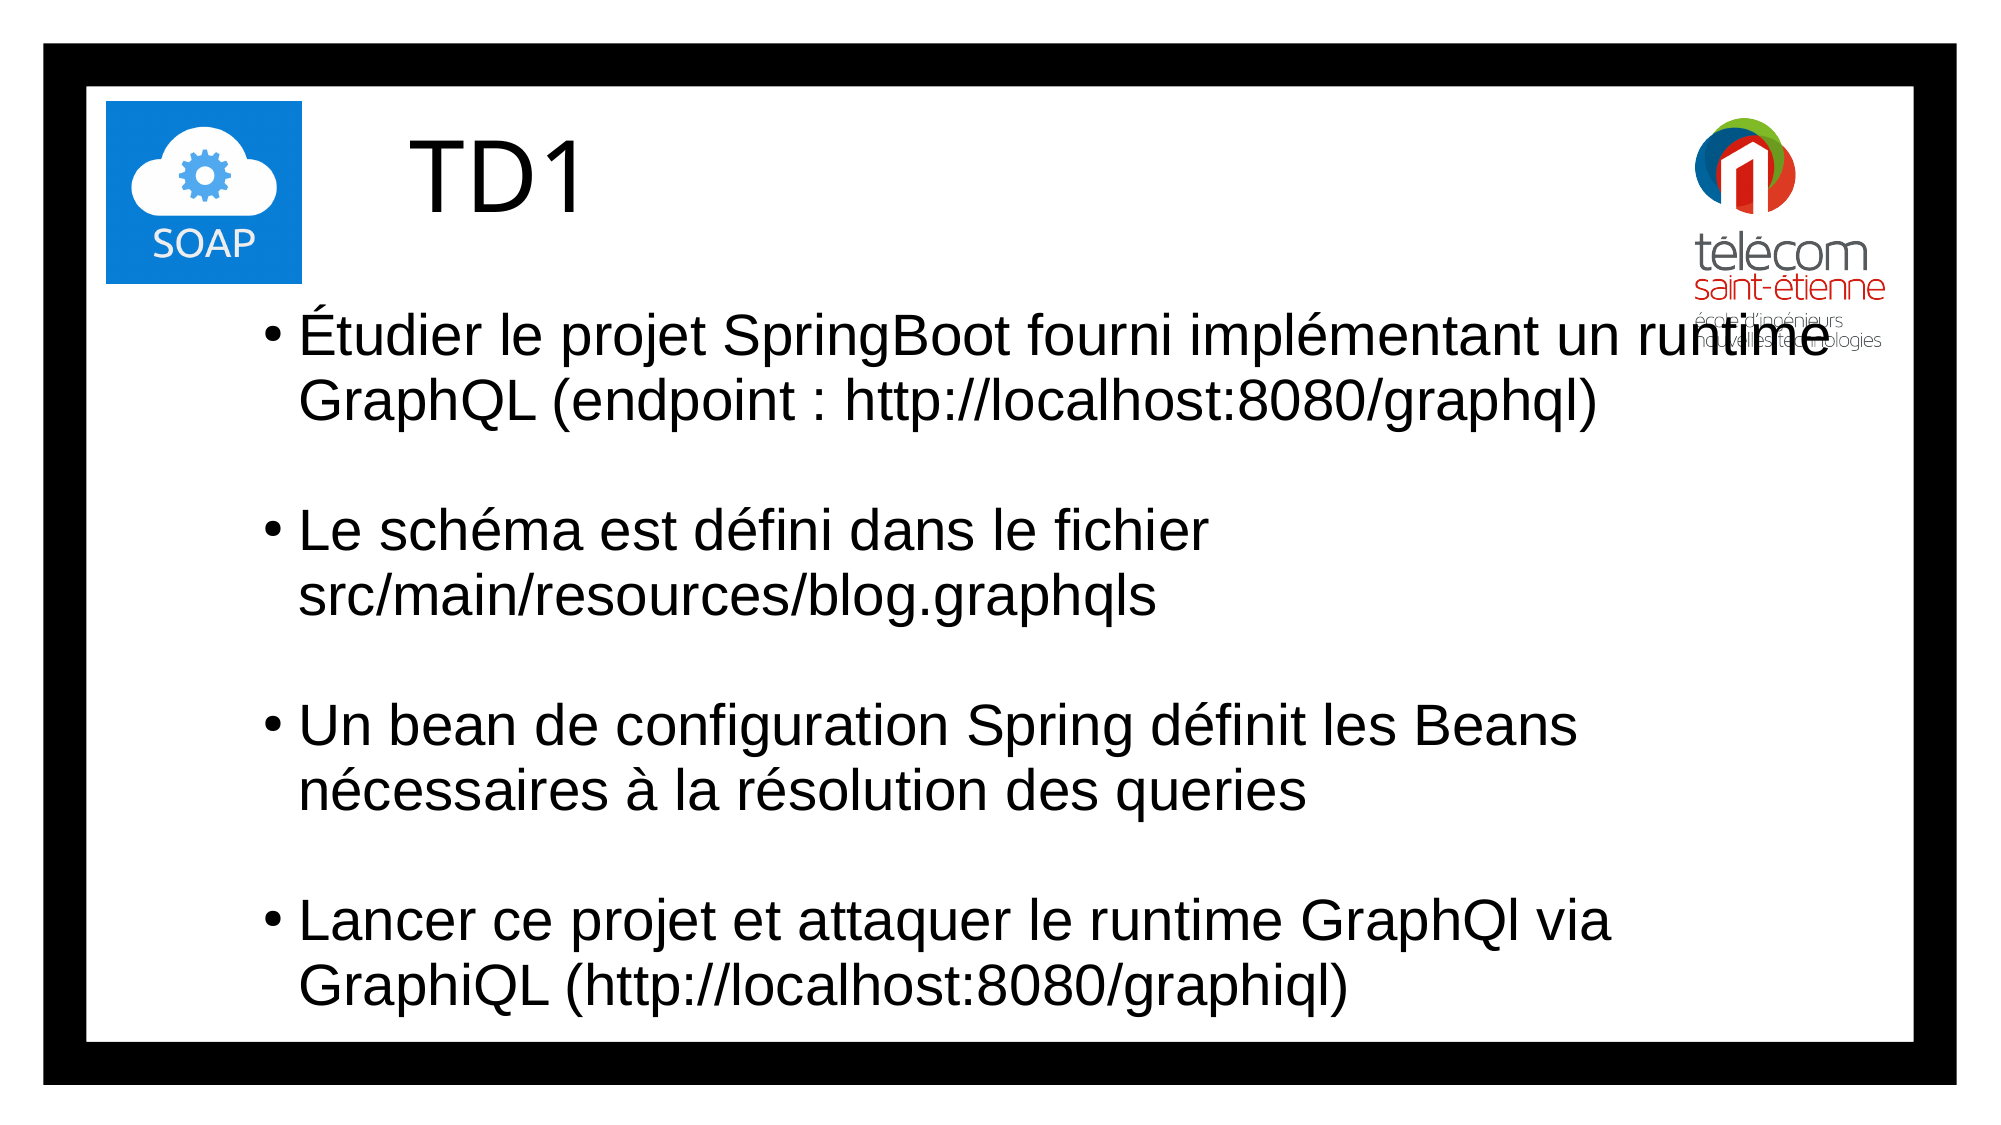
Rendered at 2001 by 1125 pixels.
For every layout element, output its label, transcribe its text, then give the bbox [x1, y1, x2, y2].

picture [106, 101, 302, 284]
title TD1 [389, 105, 1869, 272]
text_box Étudier le projet SpringBoot fourni implémentant un runtime GraphQL (endpoint : http://localhost:8080/graphql) Le schéma est défini dans le fichier src/main/resources/blog.graphqls Un bean de configuration Spring définit les Beans nécessaires à la résolution des queries Lancer ce projet et attaquer le runtime GraphQl via GraphiQL (http://localhost:8080/graphiql) [248, 295, 1878, 1028]
picture [1695, 118, 1885, 351]
